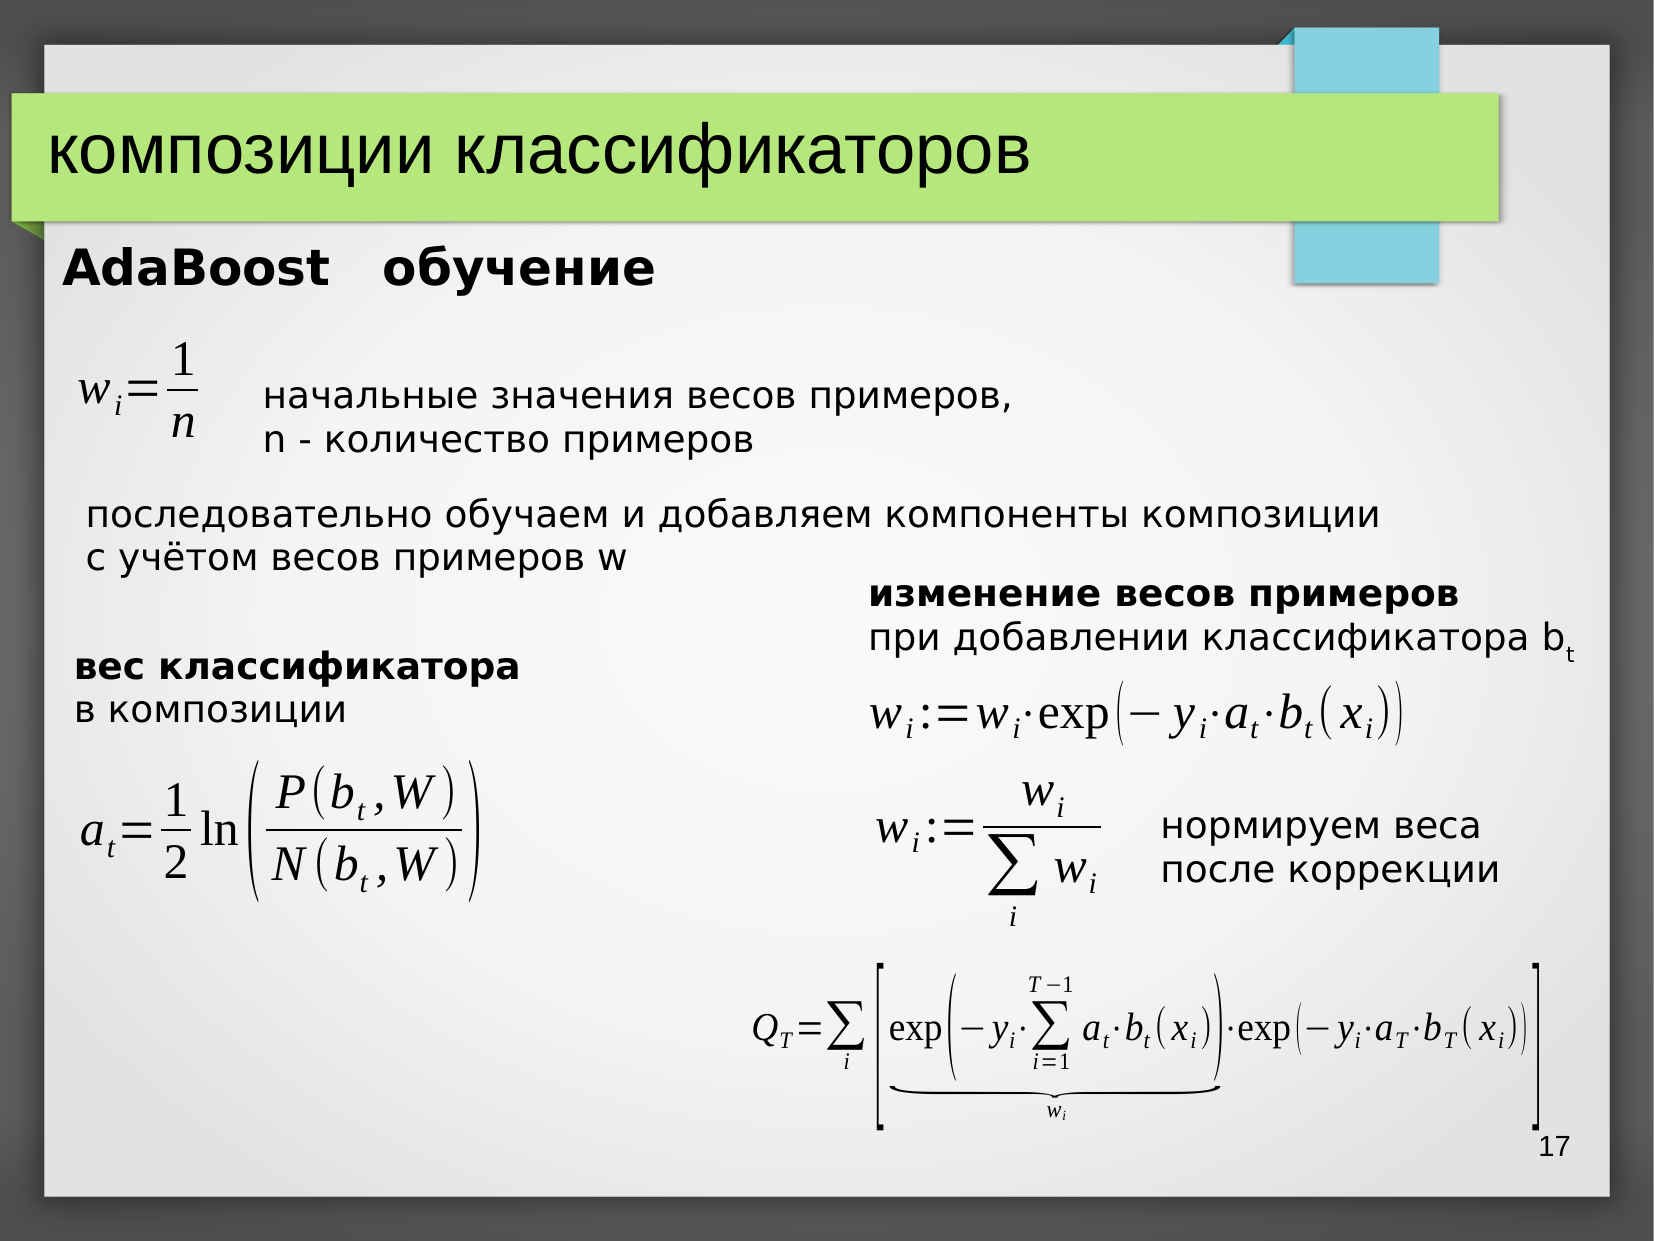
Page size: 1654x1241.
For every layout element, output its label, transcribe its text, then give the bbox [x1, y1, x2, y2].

text_box изменение весов примеров при добавлении классификатора bt [853, 564, 1595, 676]
chart [868, 761, 1110, 934]
title композиции классификаторов [47, 109, 1501, 189]
text_box вес классификатора в композиции [59, 637, 556, 740]
text_box AdaBoost обучение [47, 231, 768, 305]
chart [73, 755, 490, 906]
picture [0, 0, 1654, 1241]
text_box нормируем веса после коррекции [1145, 796, 1548, 899]
chart [862, 678, 1412, 750]
text_box последовательно обучаем и добавляем компоненты композиции с учётом весов примеров w [70, 484, 1406, 587]
chart [745, 962, 1548, 1134]
text_box начальные значения весов примеров, n - количество примеров [248, 366, 1072, 469]
chart [70, 330, 207, 449]
